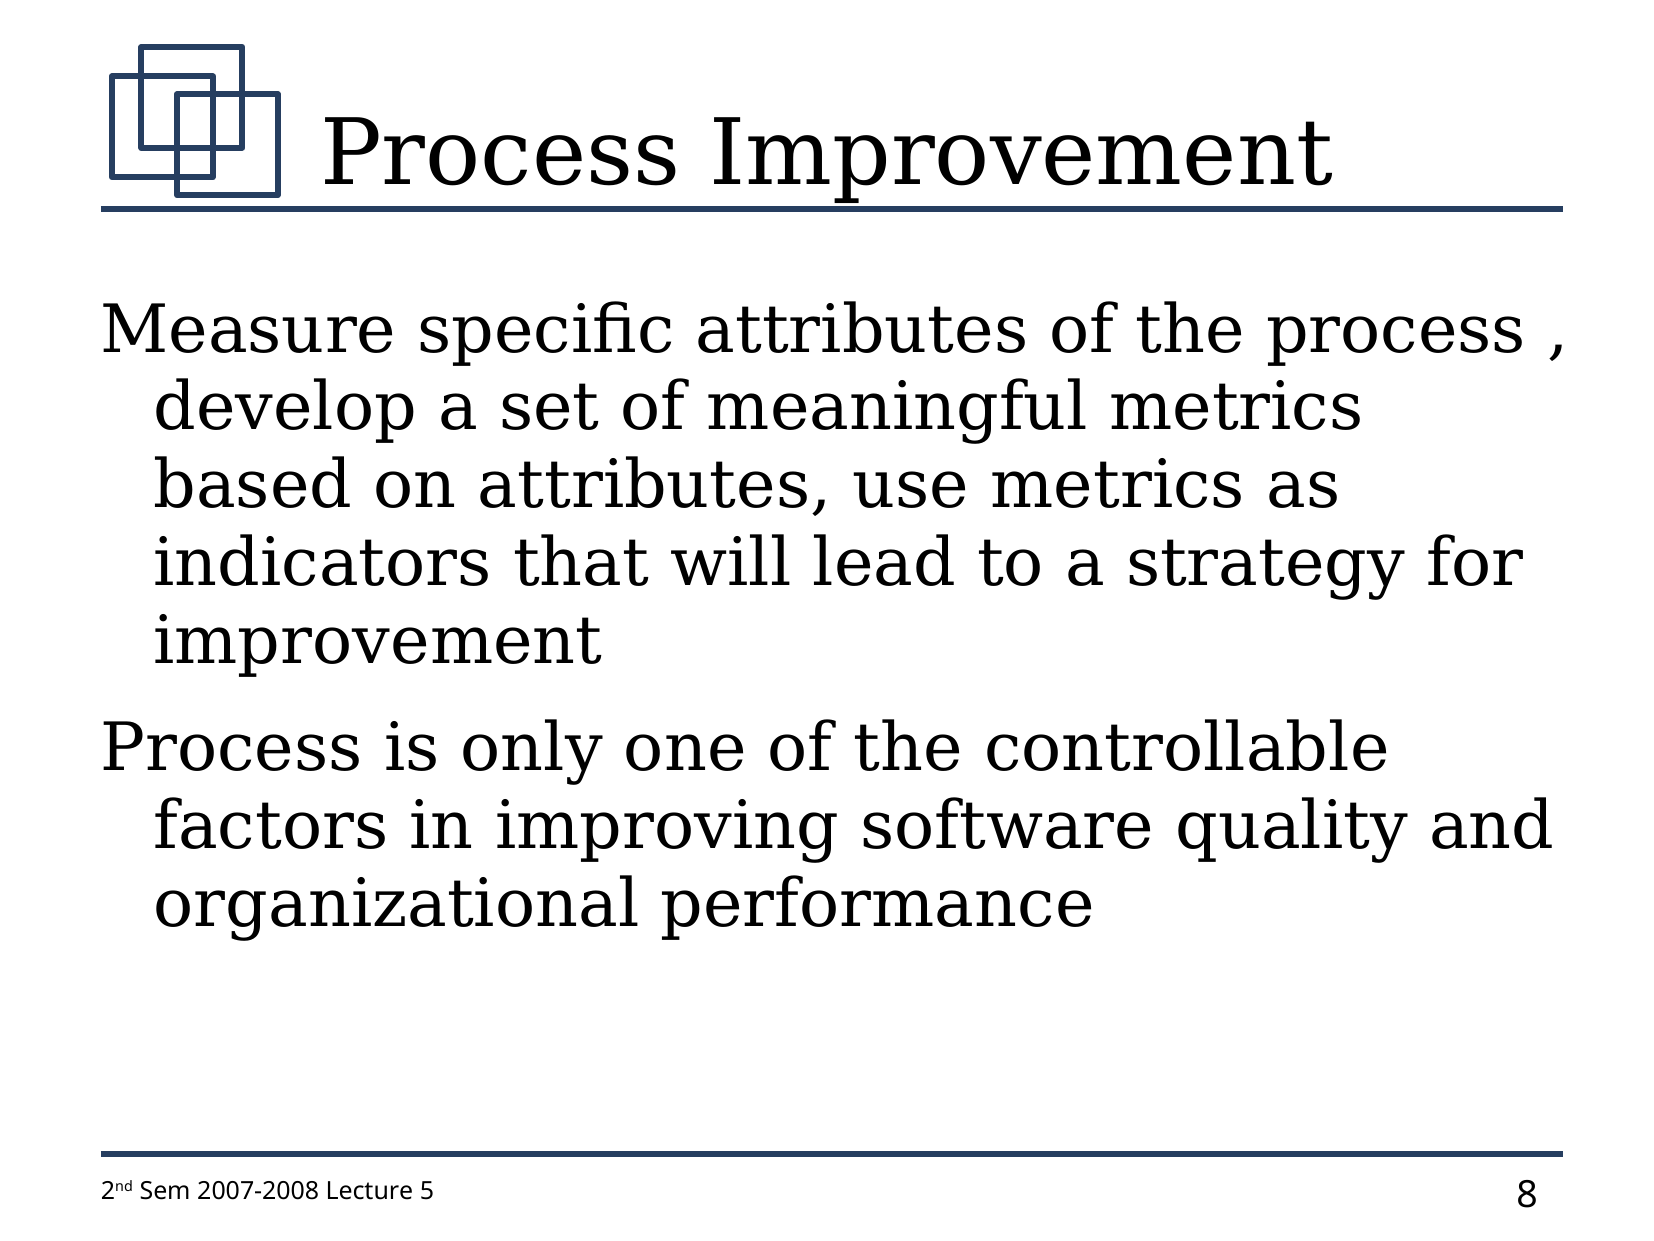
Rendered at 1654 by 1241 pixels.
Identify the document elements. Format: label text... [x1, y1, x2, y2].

list Measure specific attributes of the process , develop a set of meaningful metrics based on attributes, use metrics as indicators that will lead to a strategy for improvement Process is only one of the controllable factors in improving software quality and organizational performance [82, 290, 1571, 1109]
title Process Improvement [82, 49, 1571, 257]
